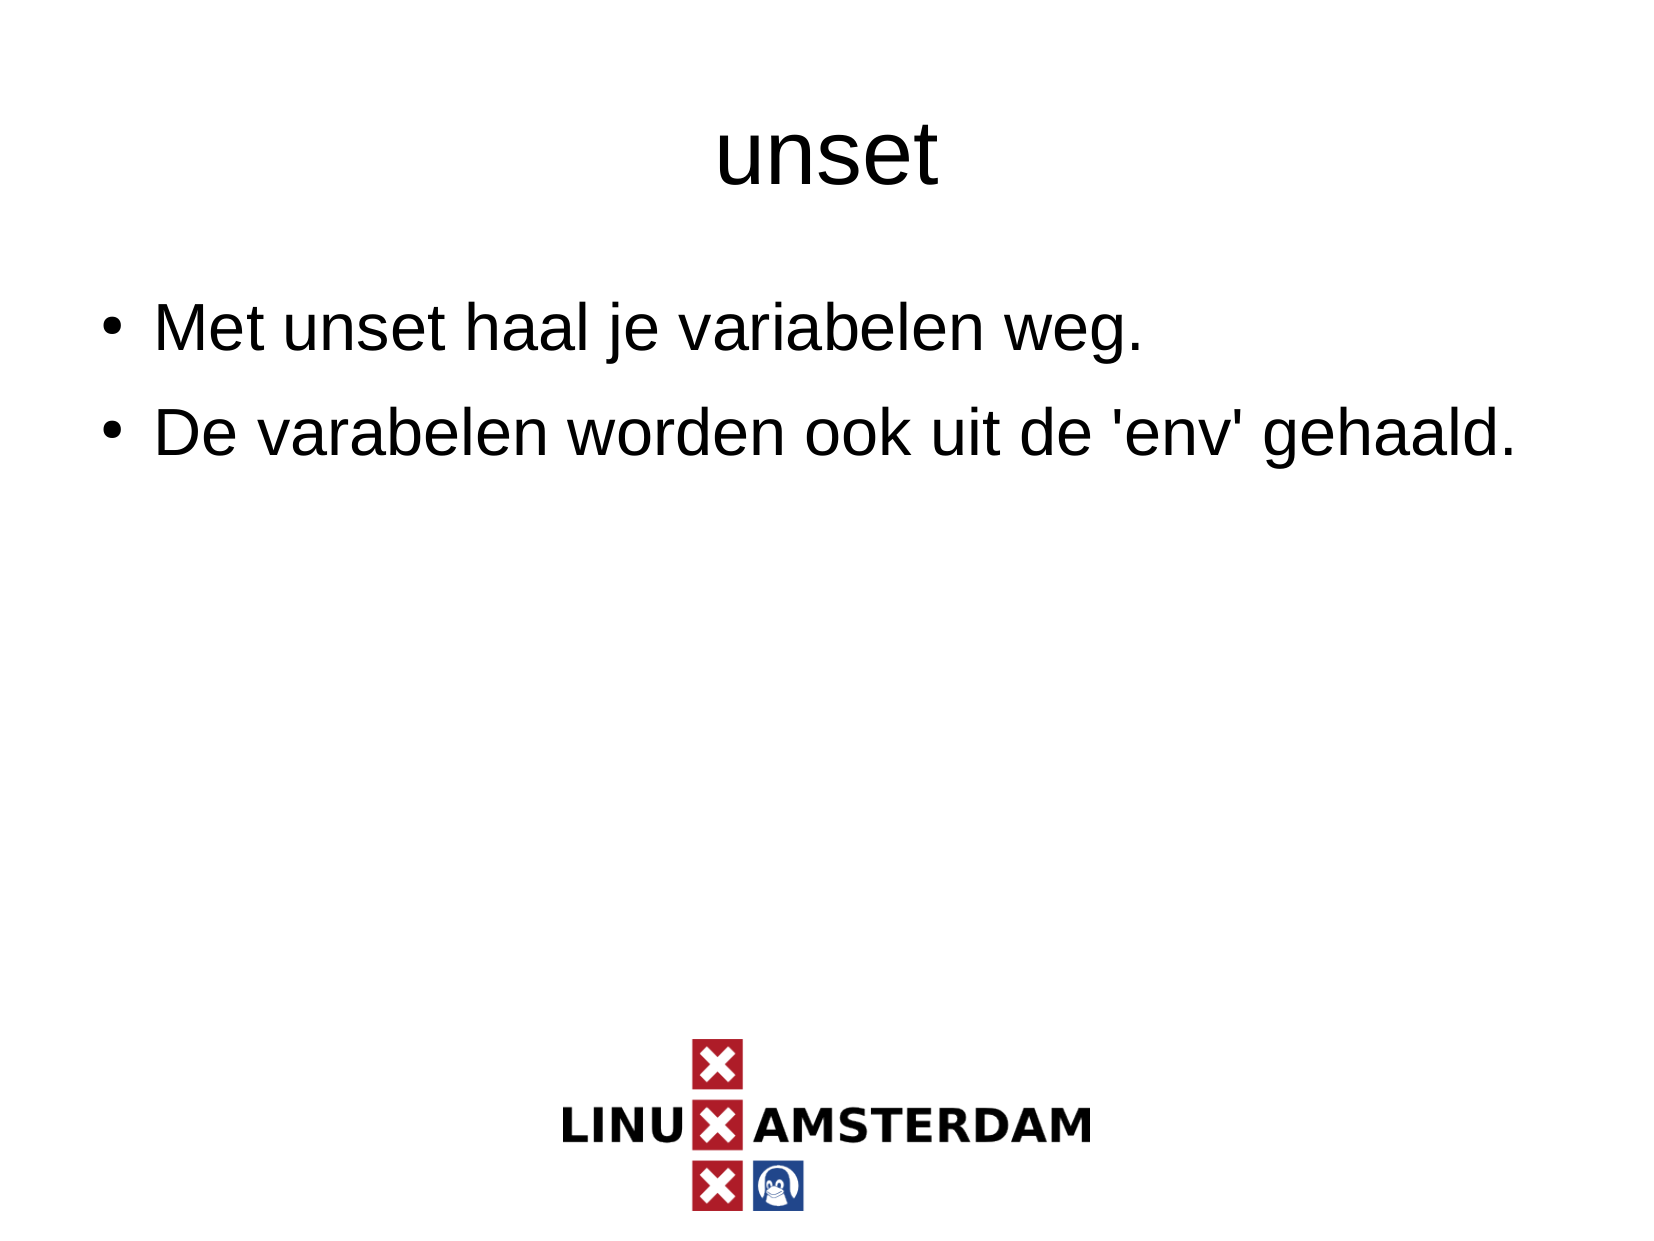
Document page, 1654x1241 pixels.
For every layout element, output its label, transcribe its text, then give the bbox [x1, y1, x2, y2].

picture [563, 1039, 1090, 1211]
title unset [82, 49, 1571, 257]
list Met unset haal je variabelen weg. De varabelen worden ook uit de 'env' gehaald. [82, 290, 1571, 1010]
